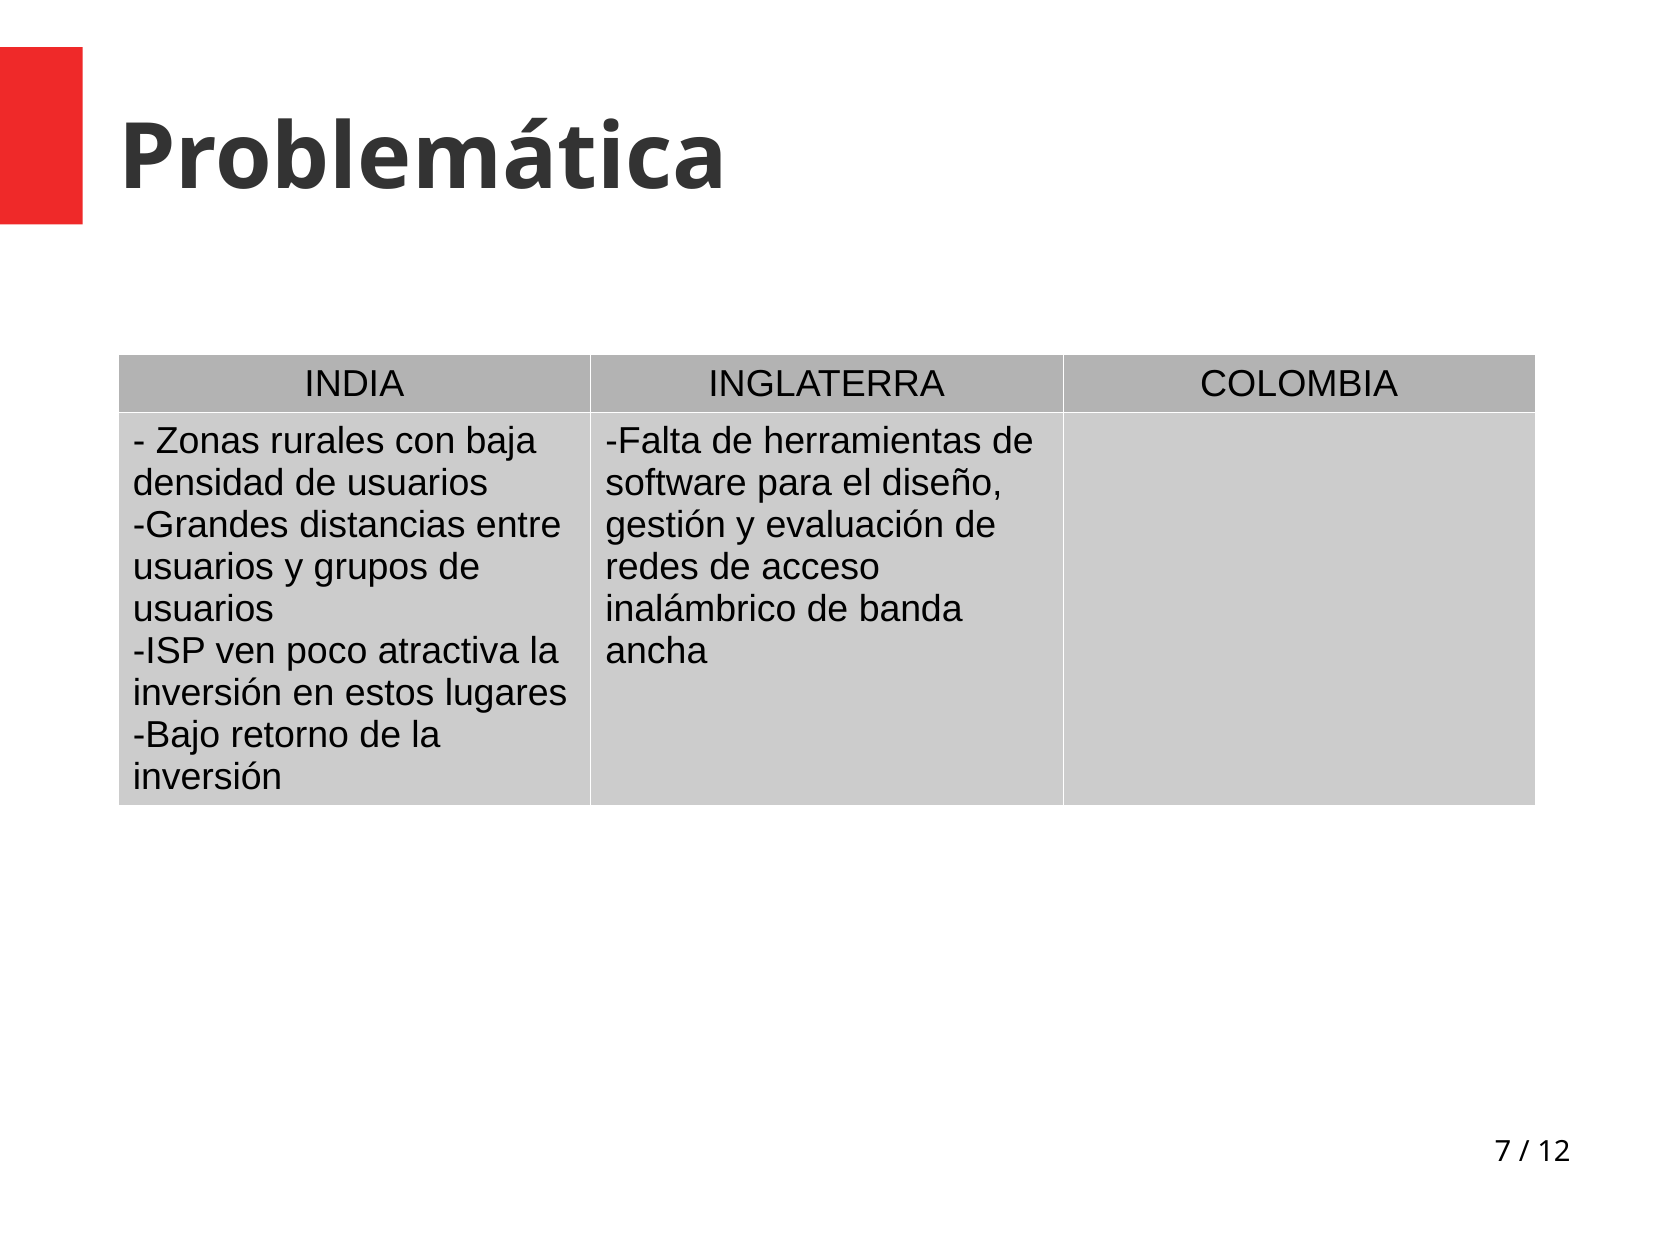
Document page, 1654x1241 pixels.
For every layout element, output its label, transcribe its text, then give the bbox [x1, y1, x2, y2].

table_header INDIA [119, 355, 590, 412]
title Problemática [118, 49, 1571, 257]
table_cell - Zonas rurales con baja densidad de usuarios -Grandes distancias entre usuarios y grupos de usuarios -ISP ven poco atractiva la inversión en estos lugares -Bajo retorno de la inversión [119, 413, 590, 805]
table_cell -Falta de herramientas de software para el diseño, gestión y evaluación de redes de acceso inalámbrico de banda ancha [591, 413, 1063, 805]
table_cell [1064, 413, 1535, 805]
table_header INGLATERRA [591, 355, 1063, 412]
table_header COLOMBIA [1064, 355, 1535, 412]
